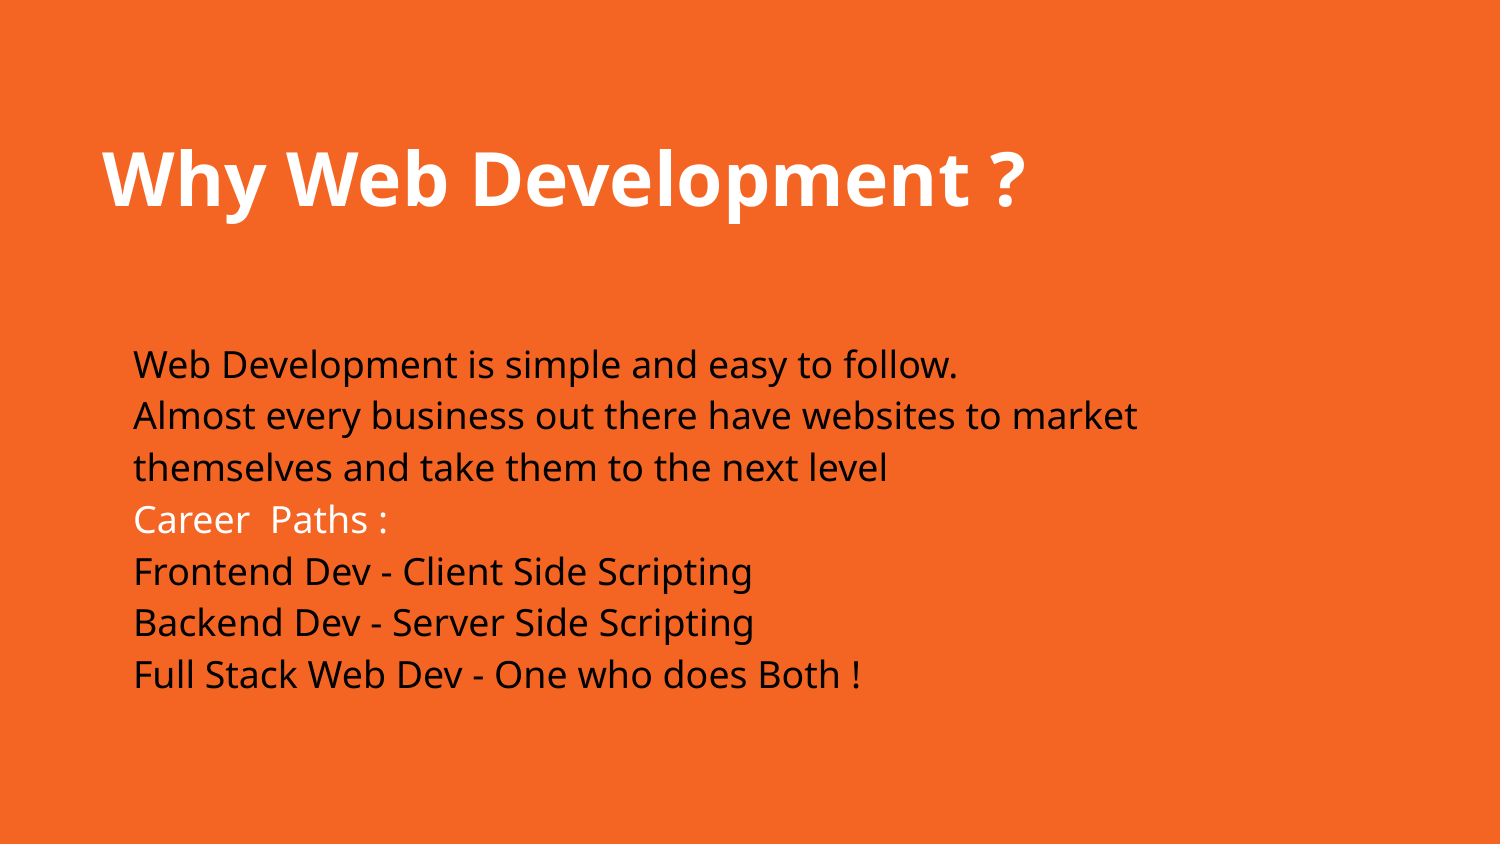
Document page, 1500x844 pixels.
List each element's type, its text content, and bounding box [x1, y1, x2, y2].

title Web Development is simple and easy to follow. Almost every business out there have websites to market themselves and take them to the next level Career Paths : Frontend Dev - Client Side Scripting Backend Dev - Server Side Scripting Full Stack Web Dev - One who does Both ! [118, 318, 1347, 828]
title Why Web Development ? [87, 116, 1094, 243]
